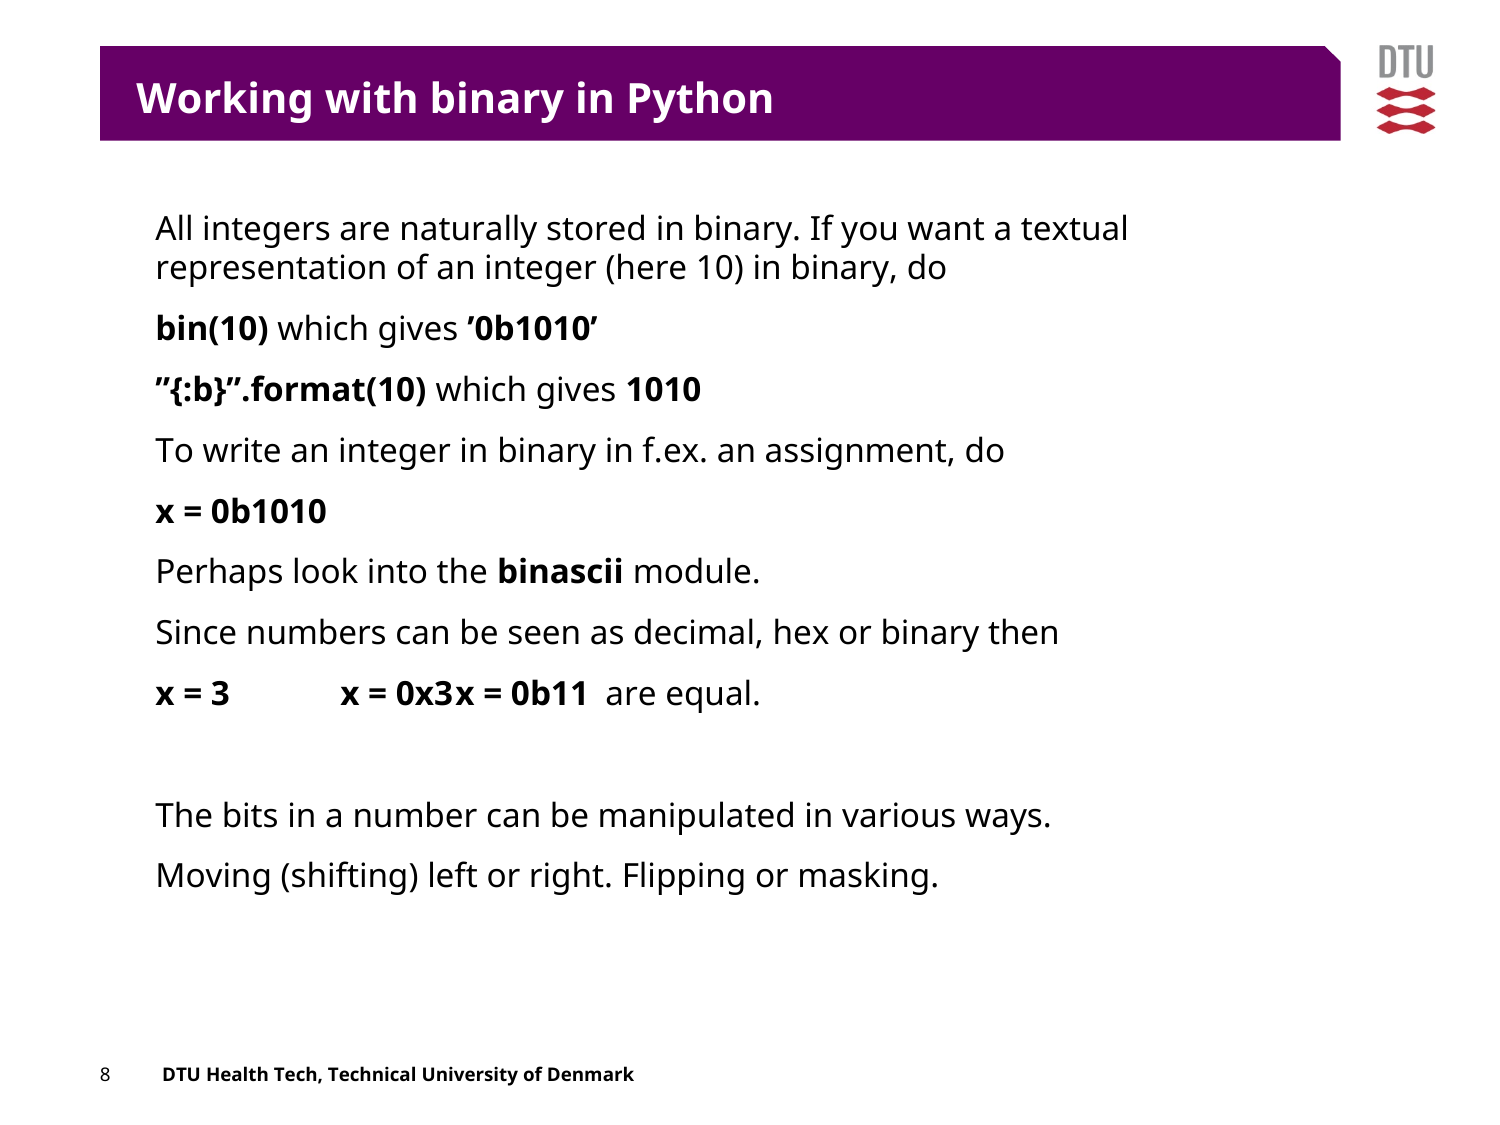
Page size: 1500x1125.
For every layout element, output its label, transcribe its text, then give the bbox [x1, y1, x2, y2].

text_box [100, 46, 1341, 141]
text_box All integers are naturally stored in binary. If you want a textual representation of an integer (here 10) in binary, do bin(10) which gives ’0b1010’ ”{:b}”.format(10) which gives 1010 To write an integer in binary in f.ex. an assignment, do x = 0b1010 Perhaps look into the binascii module. Since numbers can be seen as decimal, hex or binary then x = 3 x = 0x3 x = 0b11 are equal. The bits in a number can be manipulated in various ways. Moving (shifting) left or right. Flipping or masking. [140, 199, 1336, 963]
text_box Working with binary in Python [136, 45, 1412, 123]
picture [1356, 45, 1436, 134]
